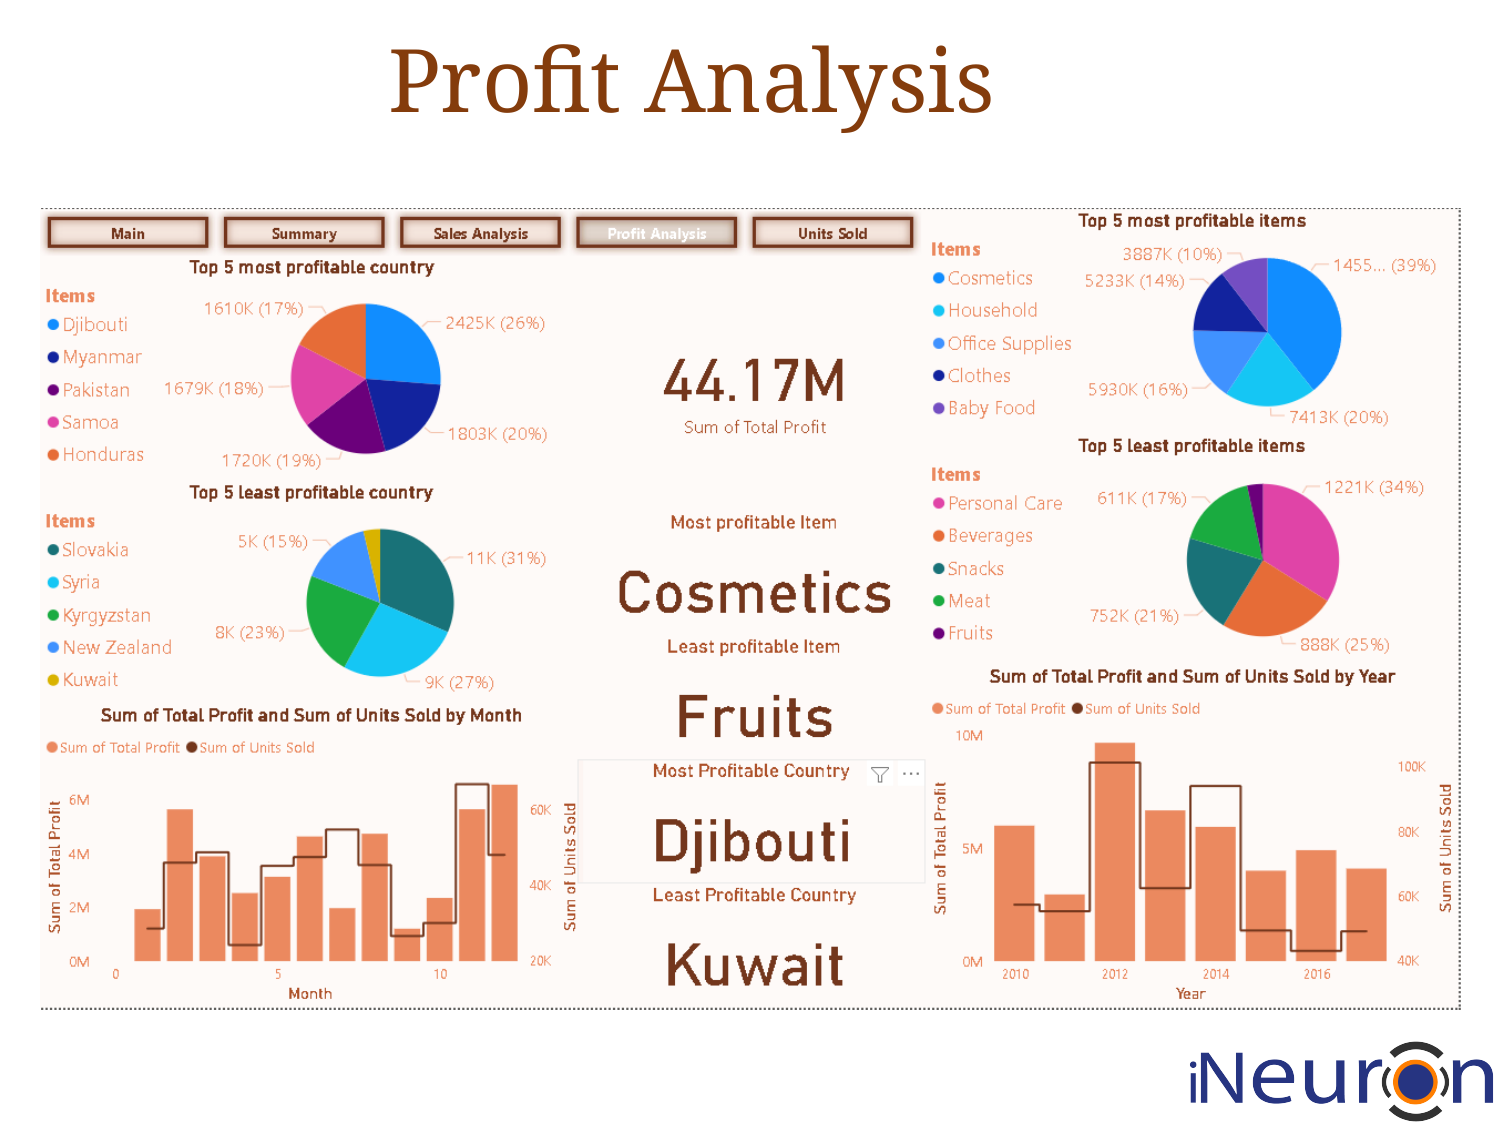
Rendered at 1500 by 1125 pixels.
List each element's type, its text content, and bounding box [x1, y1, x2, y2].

picture [1186, 1029, 1500, 1125]
title Profit Analysis [131, 17, 1252, 208]
picture [40, 208, 1462, 1010]
